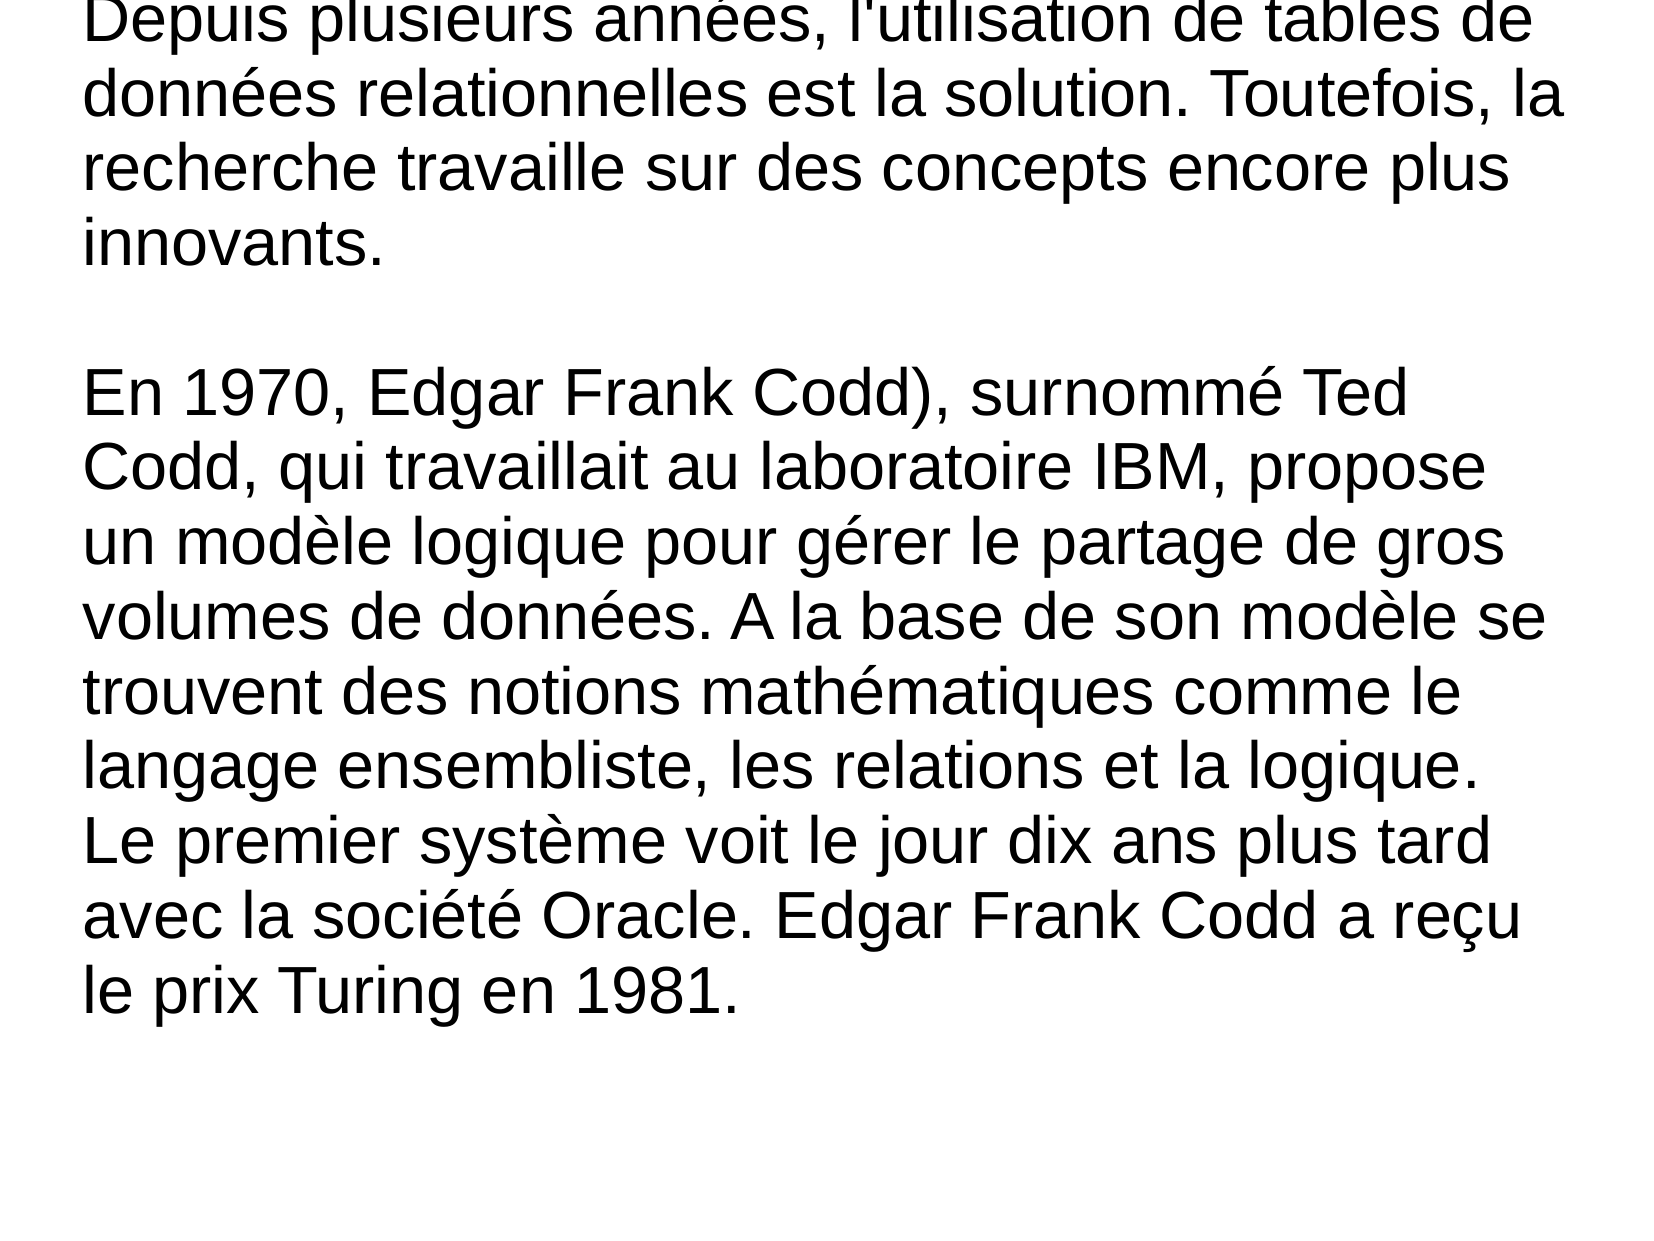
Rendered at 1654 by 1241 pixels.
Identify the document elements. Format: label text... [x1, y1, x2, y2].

subtitle Depuis plusieurs années, l'utilisation de tables de données relationnelles est la solution. Toutefois, la recherche travaille sur des concepts encore plus innovants. En 1970, Edgar Frank Codd), surnommé Ted Codd, qui travaillait au laboratoire IBM, propose un modèle logique pour gérer le partage de gros volumes de données. A la base de son modèle se trouvent des notions mathématiques comme le langage ensembliste, les relations et la logique. Le premier système voit le jour dix ans plus tard avec la société Oracle. Edgar Frank Codd a reçu le prix Turing en 1981. [82, 0, 1571, 1178]
